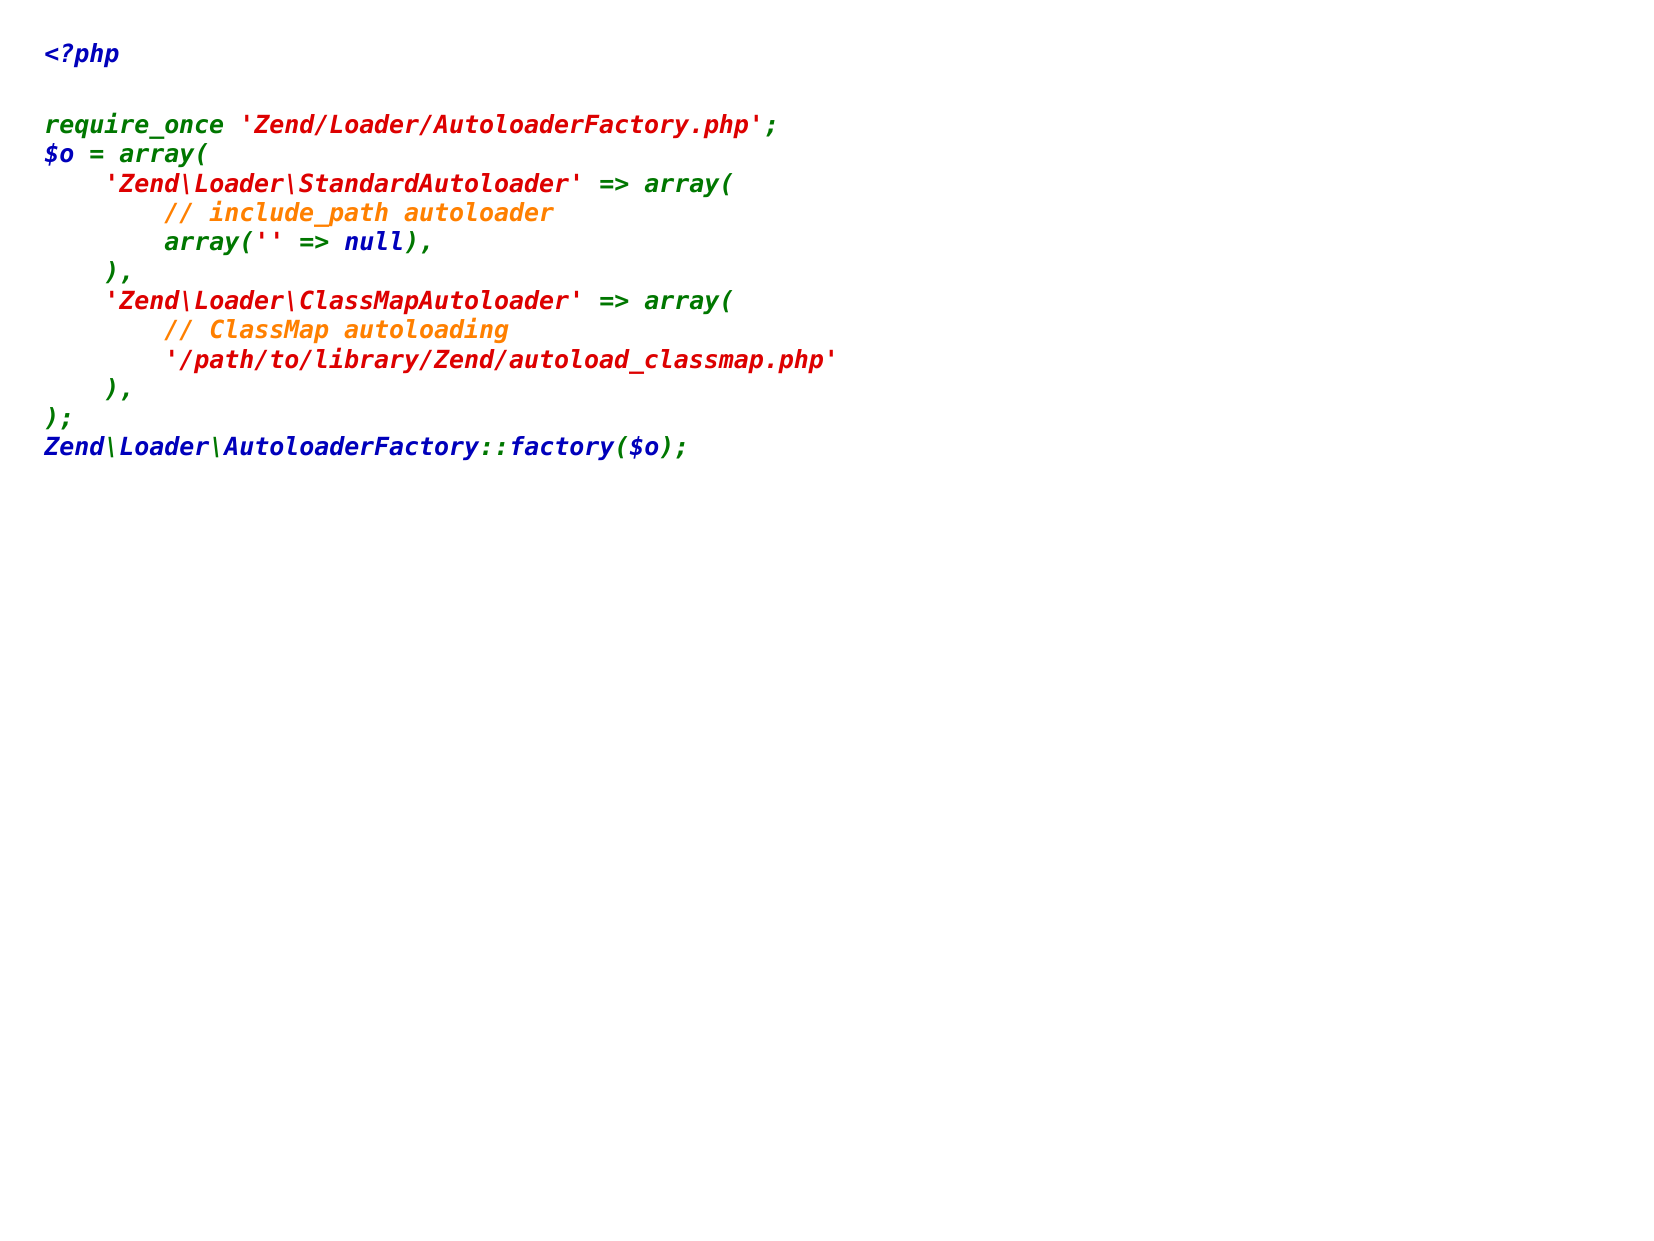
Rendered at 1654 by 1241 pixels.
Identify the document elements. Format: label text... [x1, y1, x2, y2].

text_box <?php require_once 'Zend/Loader/AutoloaderFactory.php'; $o = array( 'Zend\Loader\StandardAutoloader' => array( // include_path autoloader array('' => null), ), 'Zend\Loader\ClassMapAutoloader' => array( // ClassMap autoloading '/path/to/library/Zend/autoload_classmap.php' ), ); Zend\Loader\AutoloaderFactory::factory($o); [29, 31, 1625, 1182]
